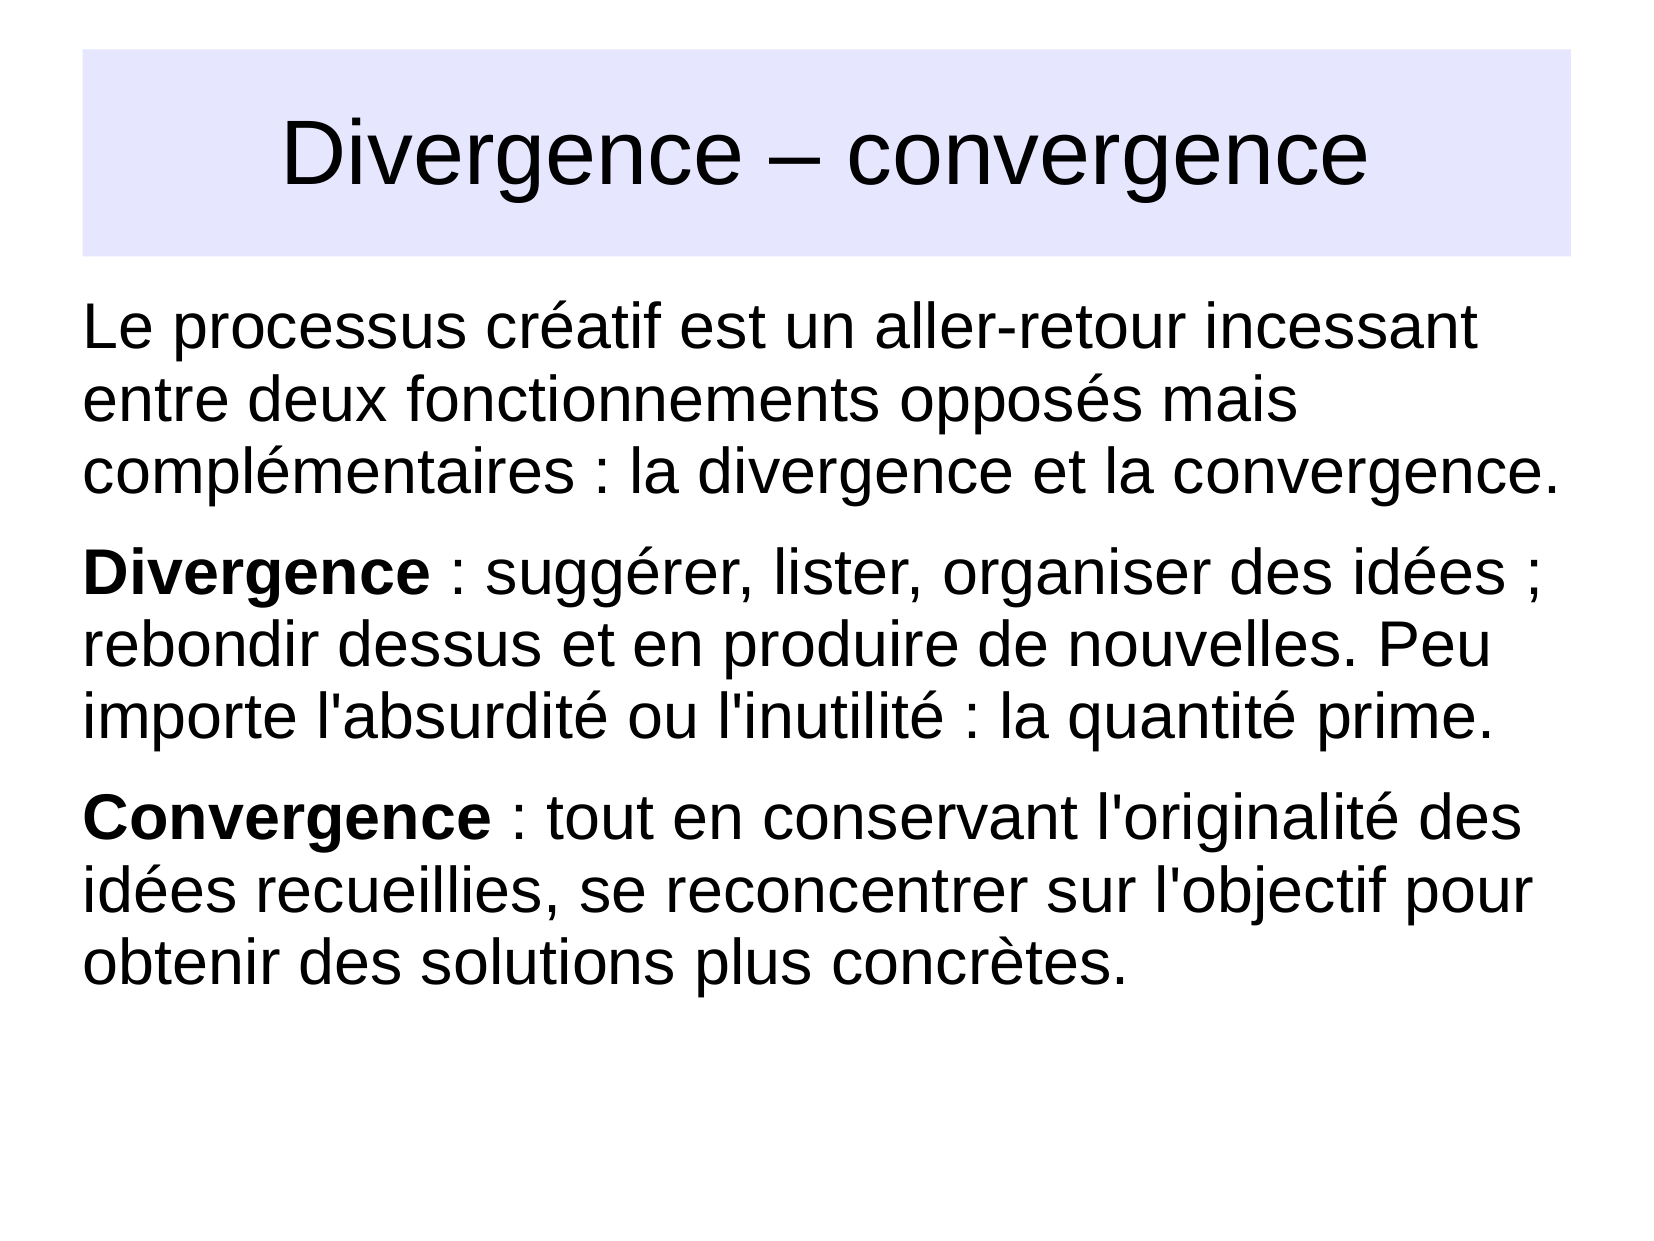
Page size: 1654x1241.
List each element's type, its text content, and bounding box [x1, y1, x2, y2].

list Le processus créatif est un aller-retour incessant entre deux fonctionnements opposés mais complémentaires : la divergence et la convergence. Divergence : suggérer, lister, organiser des idées ; rebondir dessus et en produire de nouvelles. Peu importe l'absurdité ou l'inutilité : la quantité prime. Convergence : tout en conservant l'originalité des idées recueillies, se reconcentrer sur l'objectif pour obtenir des solutions plus concrètes. [82, 290, 1571, 1010]
title Divergence – convergence [82, 49, 1571, 257]
